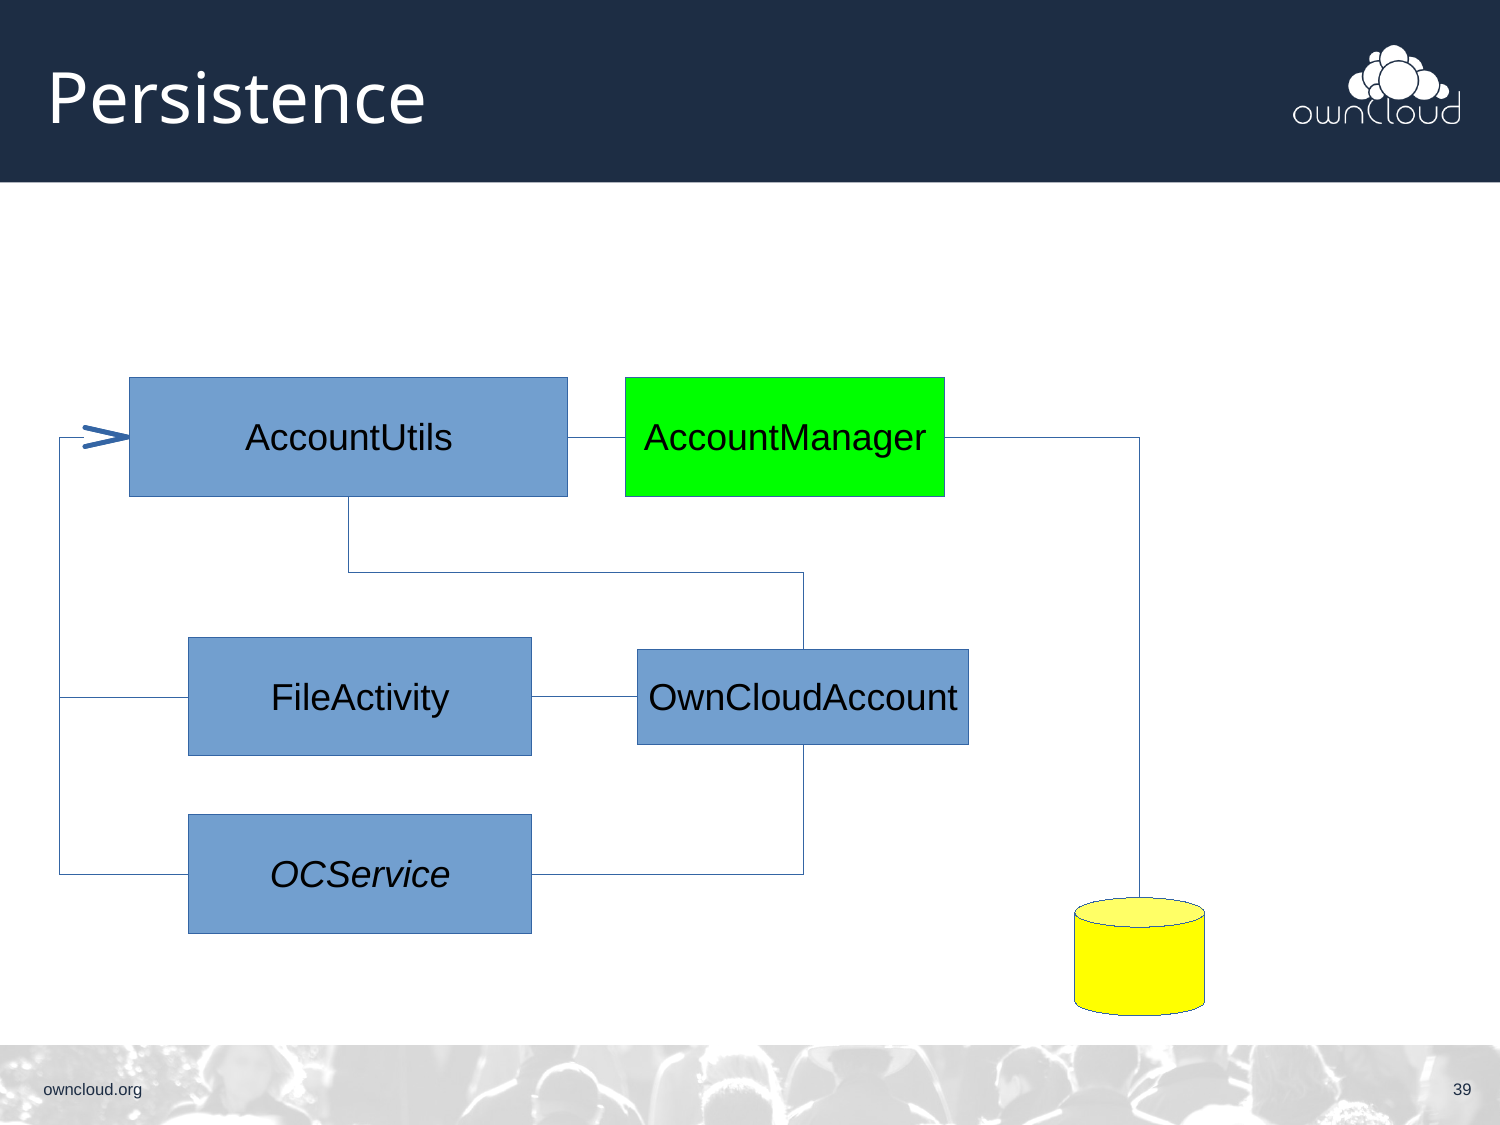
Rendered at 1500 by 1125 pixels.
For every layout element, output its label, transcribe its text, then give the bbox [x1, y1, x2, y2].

text_box [1074, 913, 1205, 1016]
text_box OCService [188, 814, 532, 934]
title Persistence [46, 5, 1258, 187]
text_box OwnCloudAccount [637, 649, 969, 745]
text_box FileActivity [188, 637, 532, 756]
picture [0, 1045, 1500, 1125]
text_box AccountUtils [129, 377, 568, 497]
text_box AccountManager [625, 377, 945, 497]
picture [1293, 45, 1460, 124]
